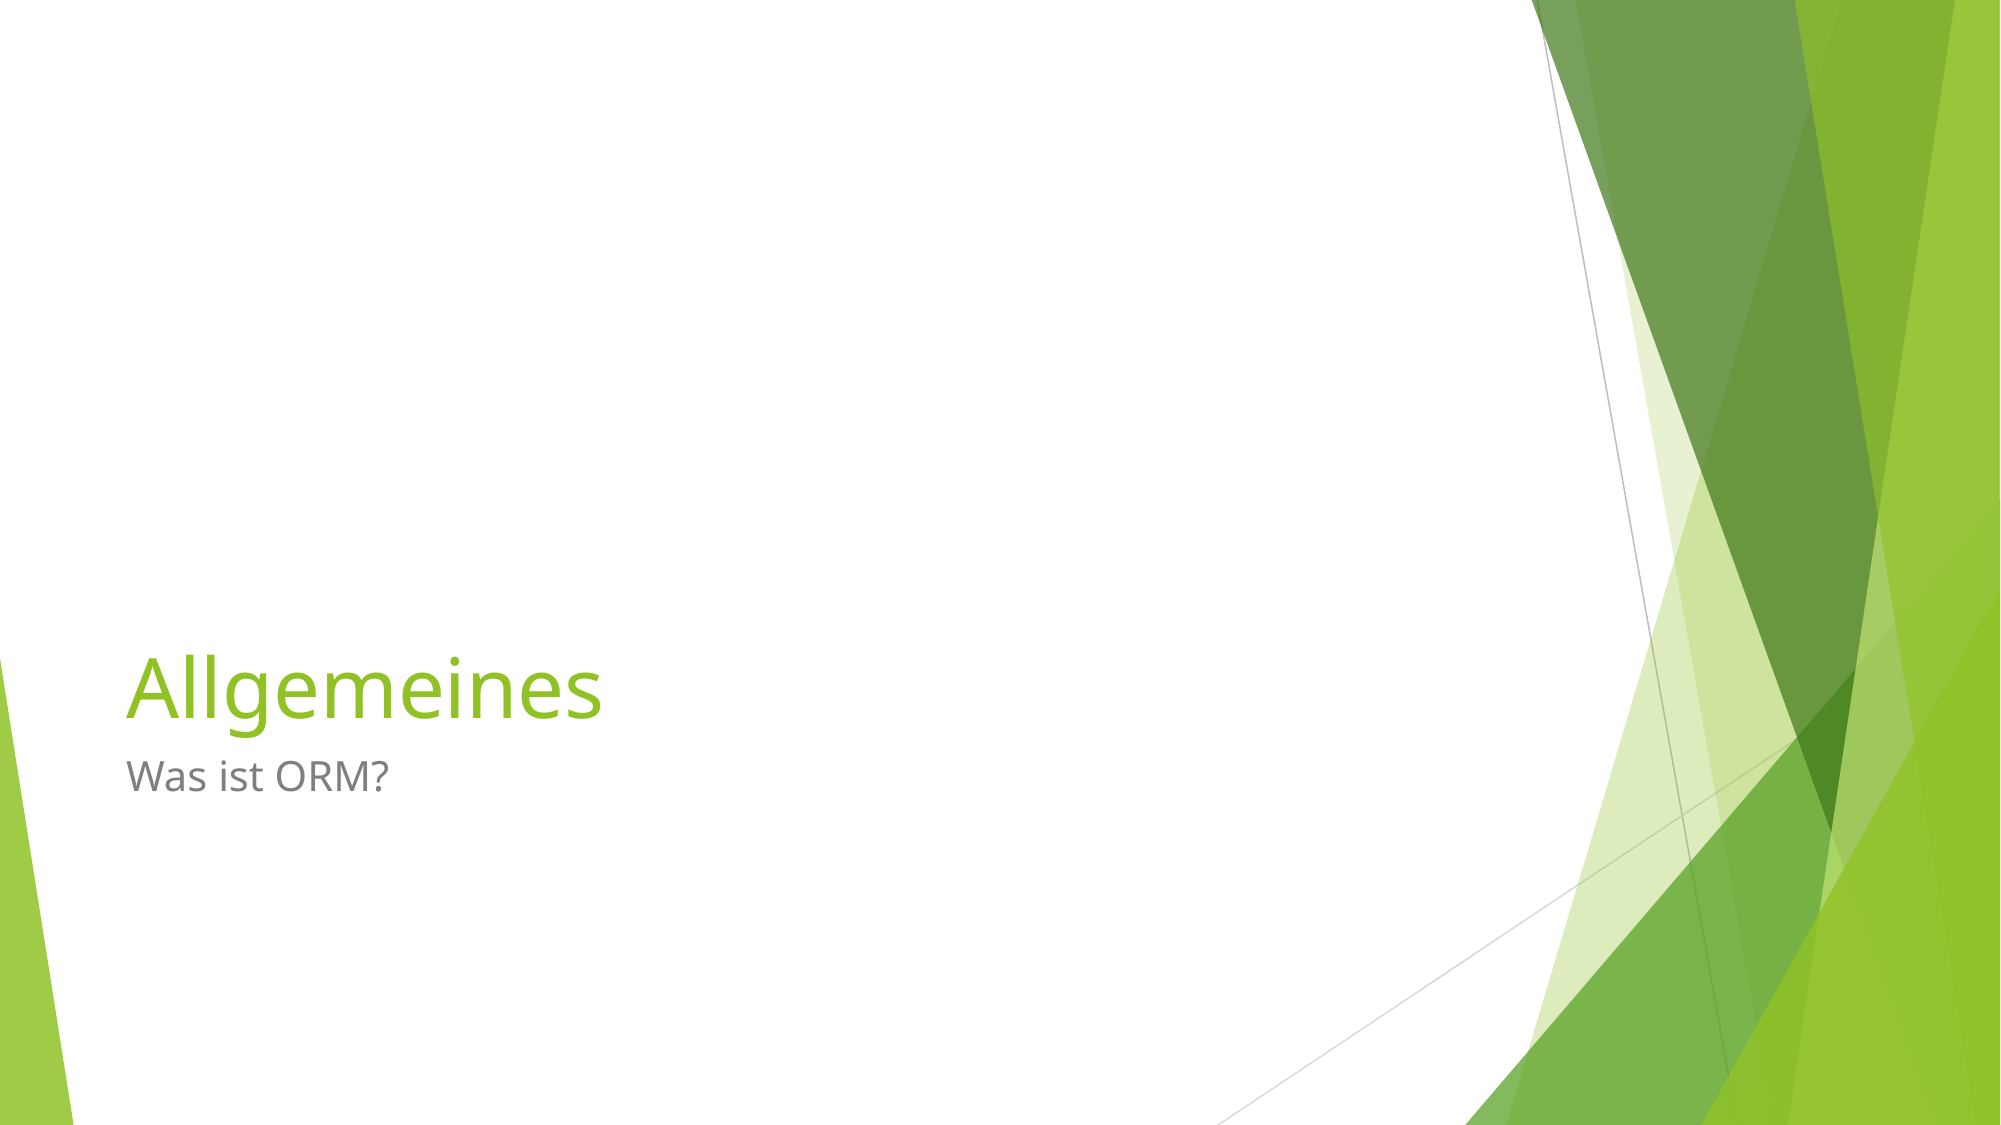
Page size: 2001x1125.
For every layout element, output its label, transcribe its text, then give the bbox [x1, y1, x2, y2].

list Was ist ORM? [111, 742, 1522, 884]
title Allgemeines [111, 443, 1522, 742]
